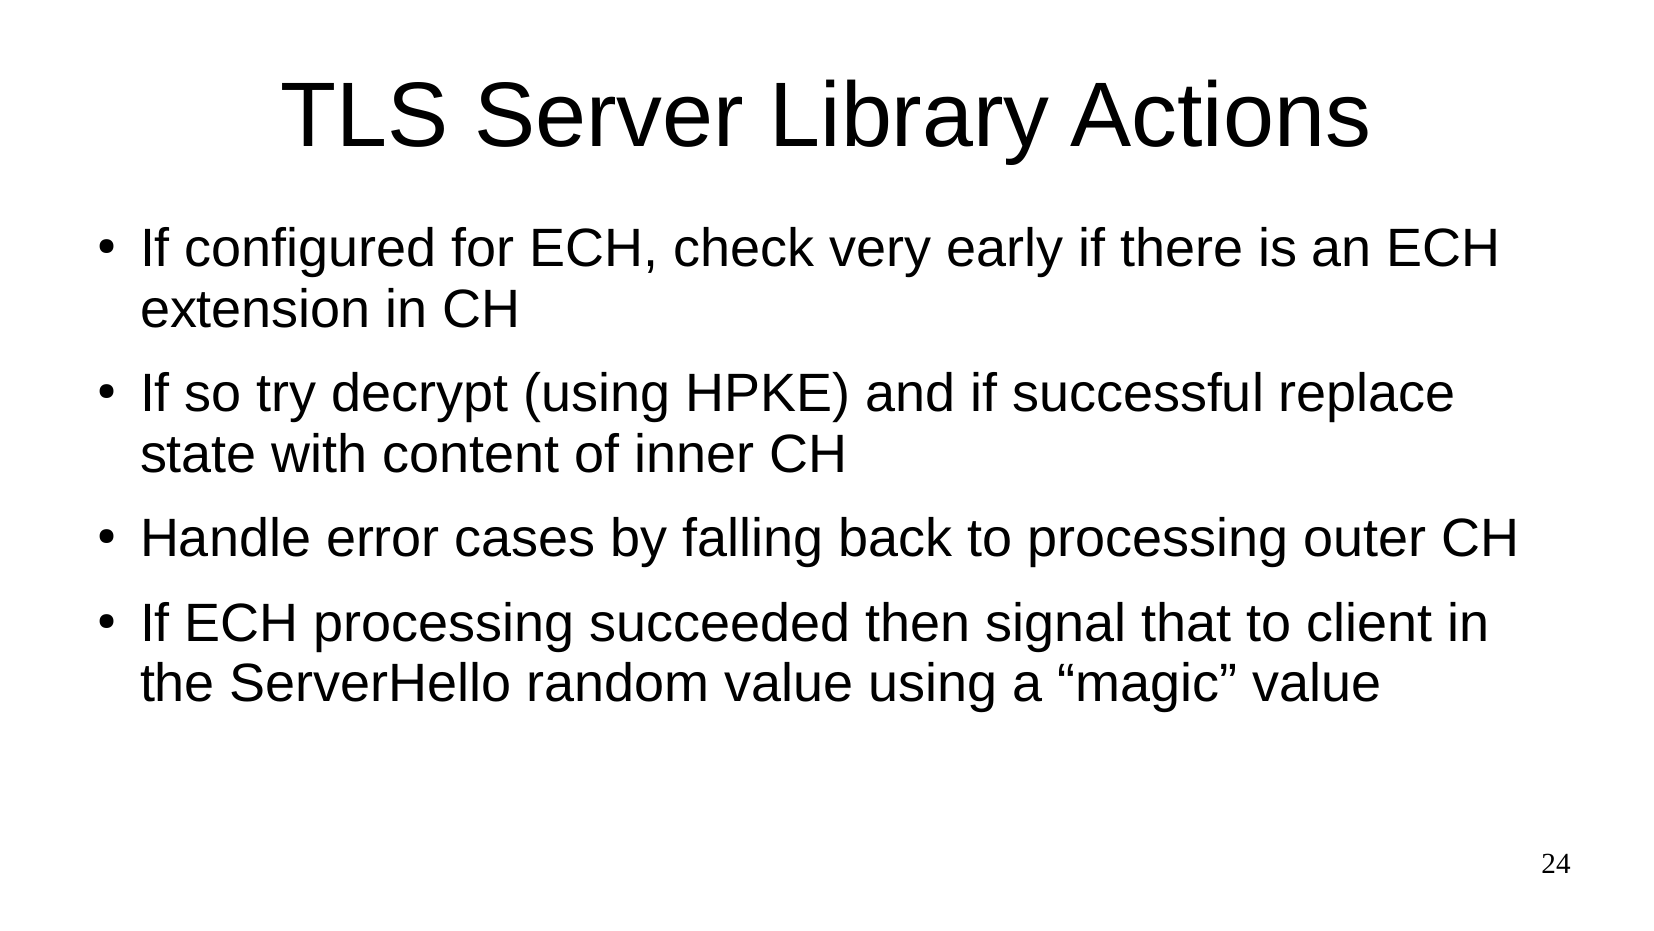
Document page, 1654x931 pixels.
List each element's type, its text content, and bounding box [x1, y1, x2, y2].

list If configured for ECH, check very early if there is an ECH extension in CH If so try decrypt (using HPKE) and if successful replace state with content of inner CH Handle error cases by falling back to processing outer CH If ECH processing succeeded then signal that to client in the ServerHello random value using a “magic” value [82, 217, 1571, 758]
title TLS Server Library Actions [82, 37, 1571, 193]
